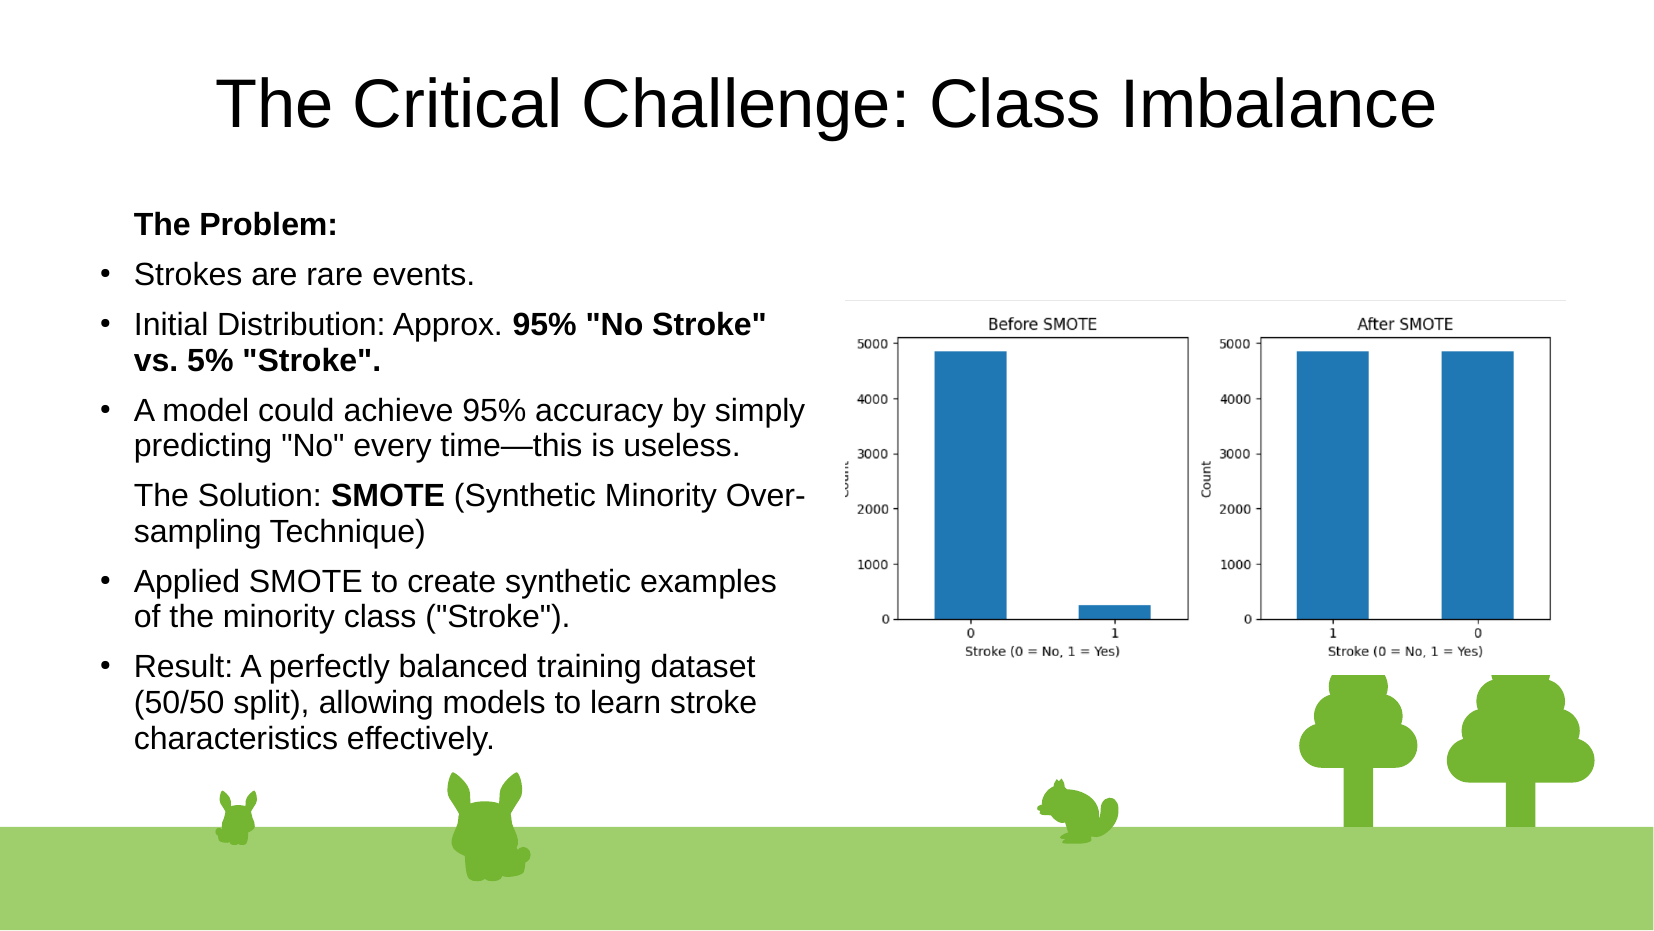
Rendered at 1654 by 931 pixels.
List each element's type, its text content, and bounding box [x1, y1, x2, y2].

list The Problem: Strokes are rare events. Initial Distribution: Approx. 95% "No Stroke" vs. 5% "Stroke". A model could achieve 95% accuracy by simply predicting "No" every time—this is useless. The Solution: SMOTE (Synthetic Minority Over-sampling Technique) Applied SMOTE to create synthetic examples of the minority class ("Stroke"). Result: A perfectly balanced training dataset (50/50 split), allowing models to learn stroke characteristics effectively. [88, 206, 809, 768]
picture [845, 300, 1566, 675]
title The Critical Challenge: Class Imbalance [88, 29, 1565, 178]
